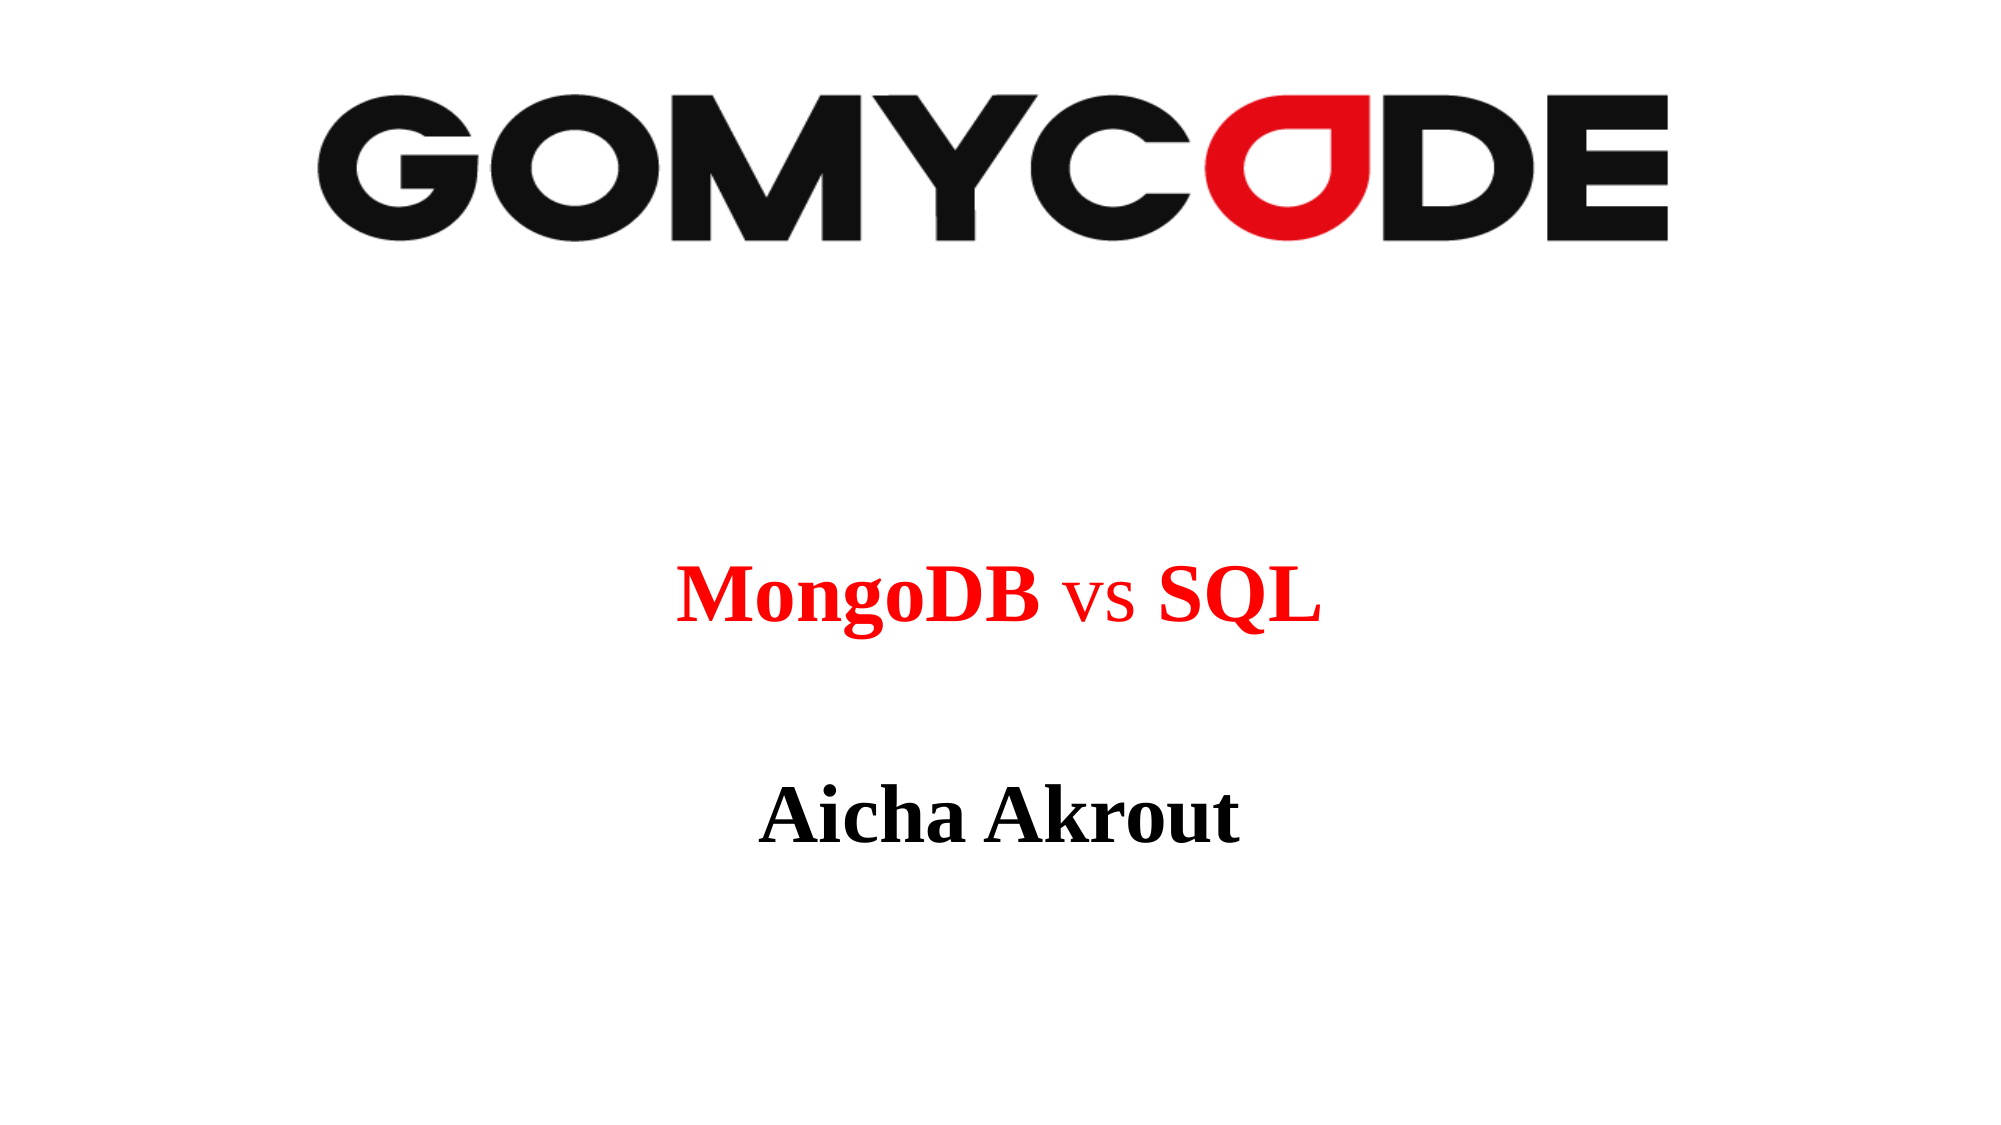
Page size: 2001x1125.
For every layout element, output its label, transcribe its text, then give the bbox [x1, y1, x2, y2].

list MongoDB vs SQL Aicha Akrout [137, 367, 1863, 1014]
picture [296, 26, 1704, 314]
